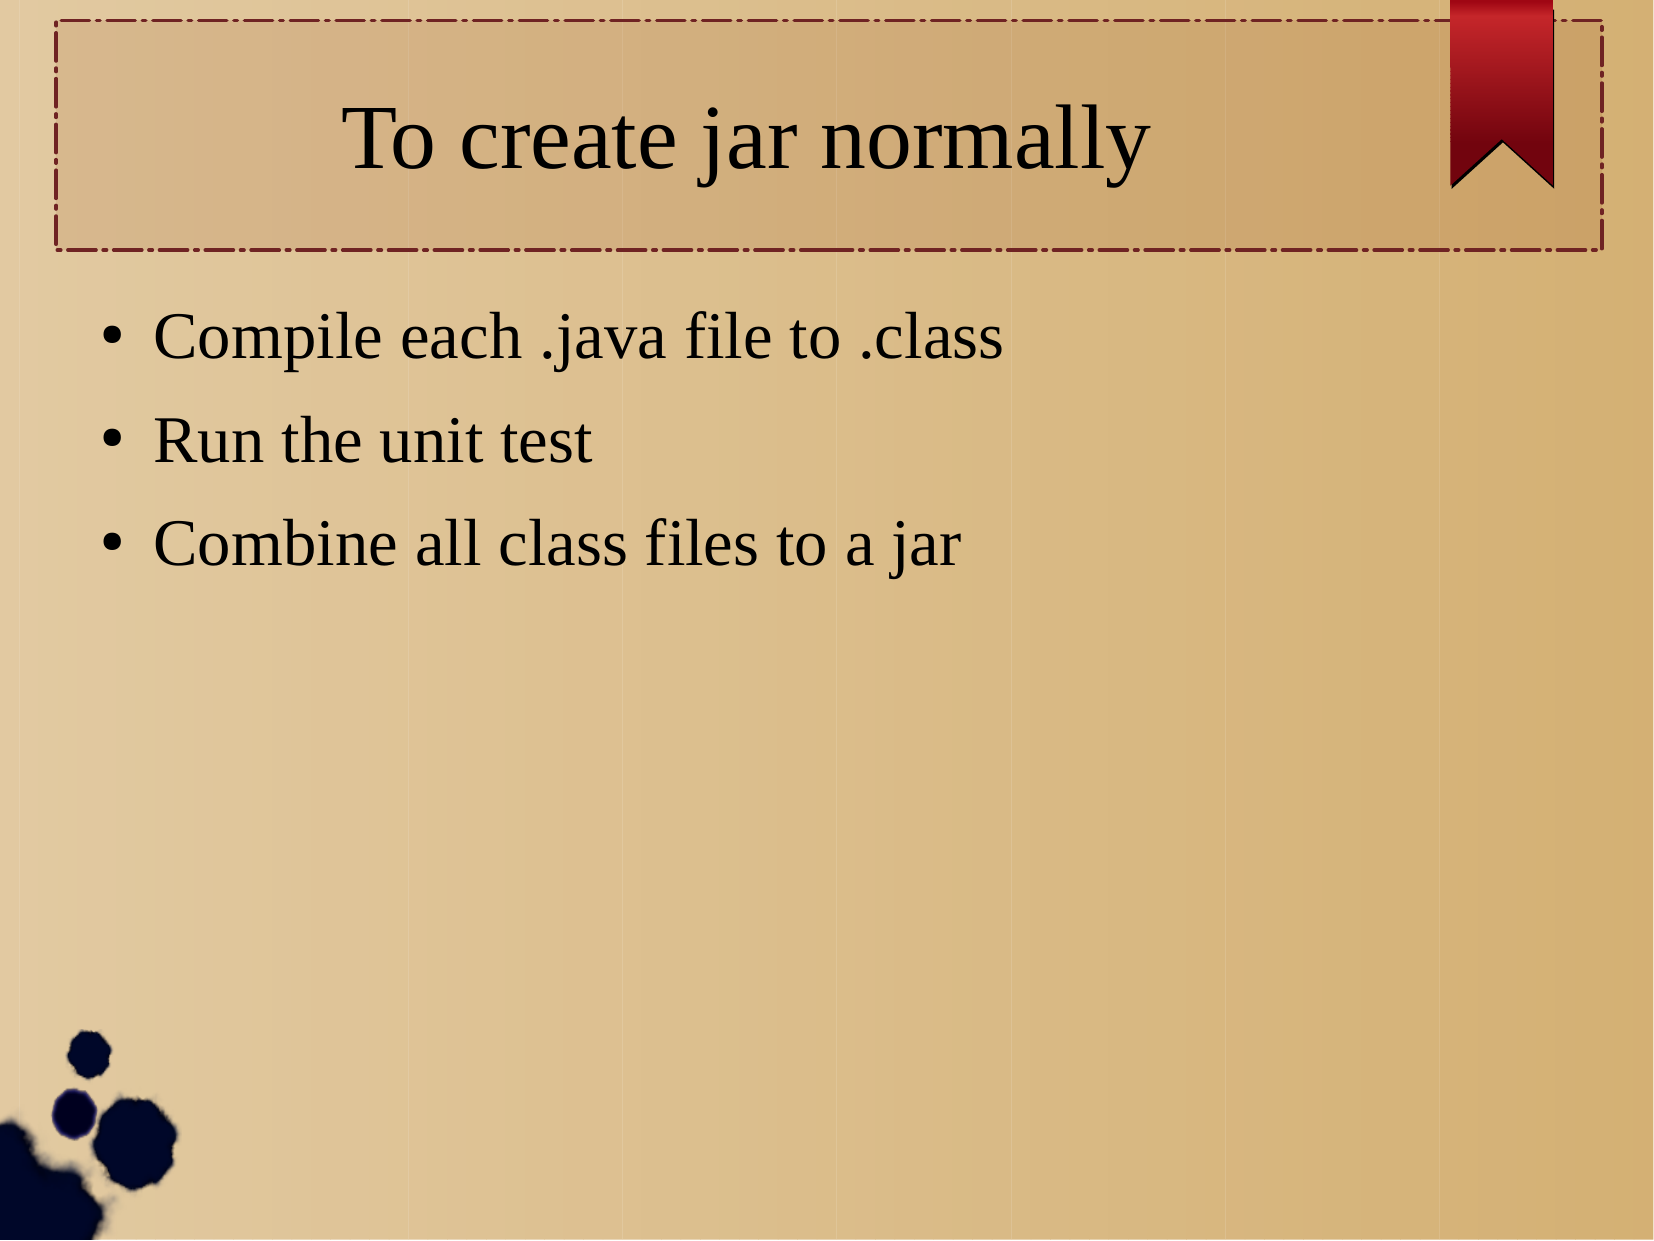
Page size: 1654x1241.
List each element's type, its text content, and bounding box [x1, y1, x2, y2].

list Compile each .java file to .class Run the unit test Combine all class files to a jar [82, 299, 1571, 1019]
title To create jar normally [82, 47, 1412, 229]
